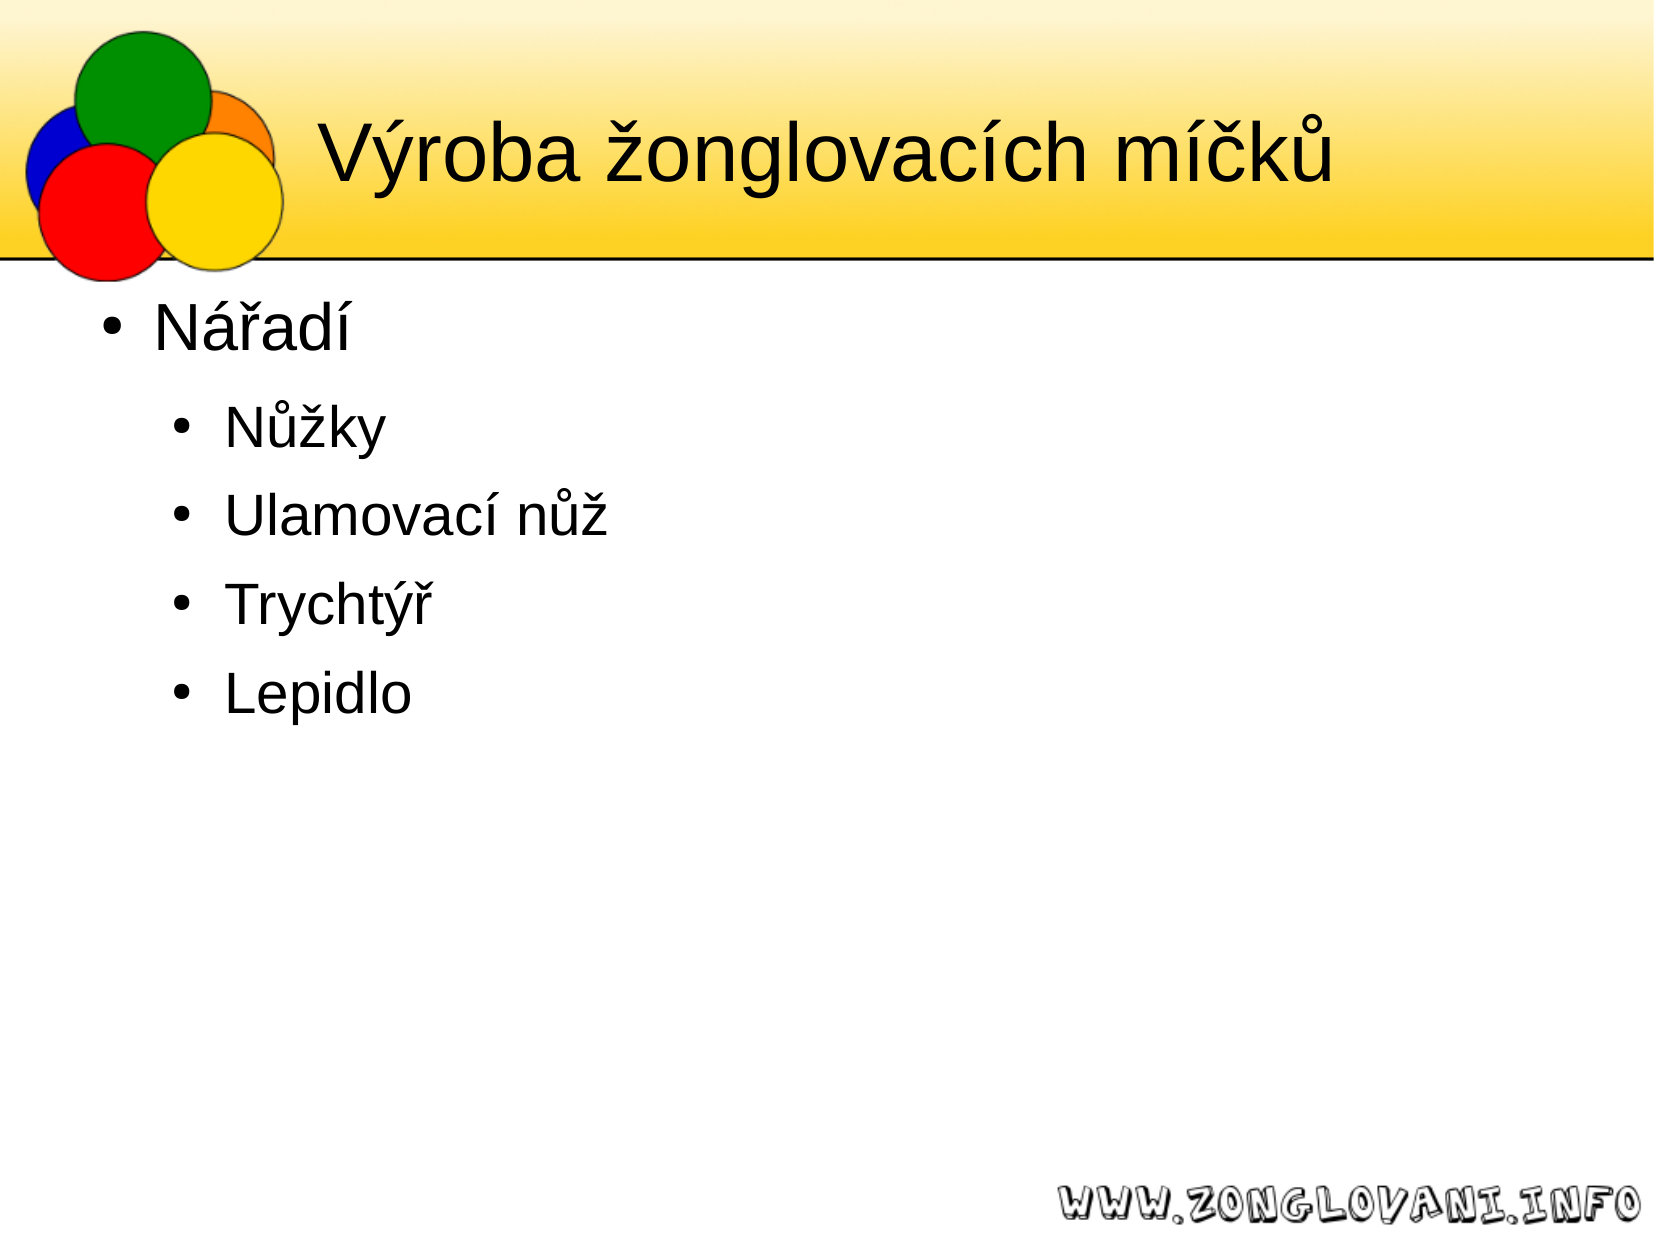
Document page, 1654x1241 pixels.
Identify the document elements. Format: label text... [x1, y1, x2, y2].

list Nářadí Nůžky Ulamovací nůž Trychtýř Lepidlo [82, 290, 1571, 1109]
title Výroba žonglovacích míčků [82, 49, 1571, 257]
picture [0, 0, 1654, 1241]
